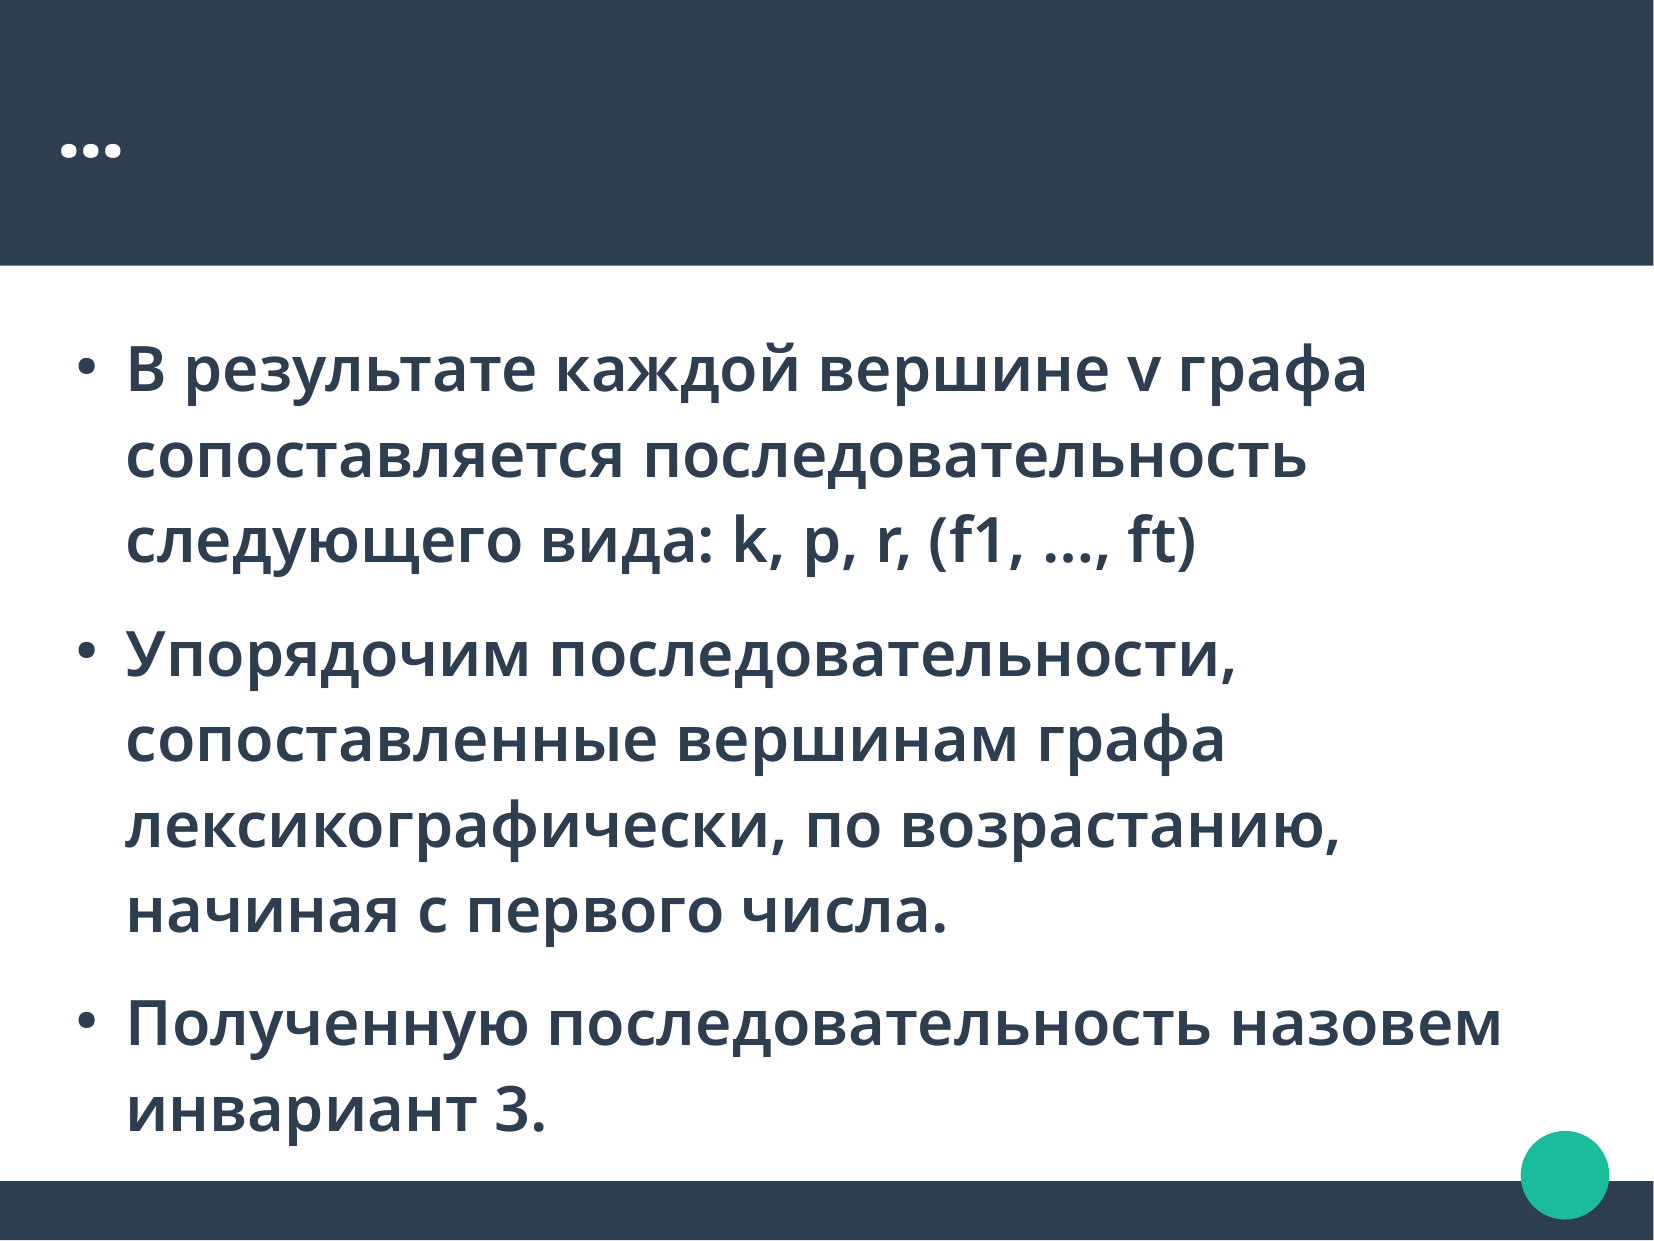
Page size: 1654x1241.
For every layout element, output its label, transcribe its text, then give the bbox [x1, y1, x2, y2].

list В результате каждой вершине v графа сопоставляется последовательность следующего вида: k, p, r, (f1, …, ft) Упорядочим последовательности, сопоставленные вершинам графа лексикографически, по возрастанию, начиная с первого числа. Полученную последовательность назовем инвариант 3. [59, 324, 1595, 1152]
title ... [59, 49, 1595, 207]
